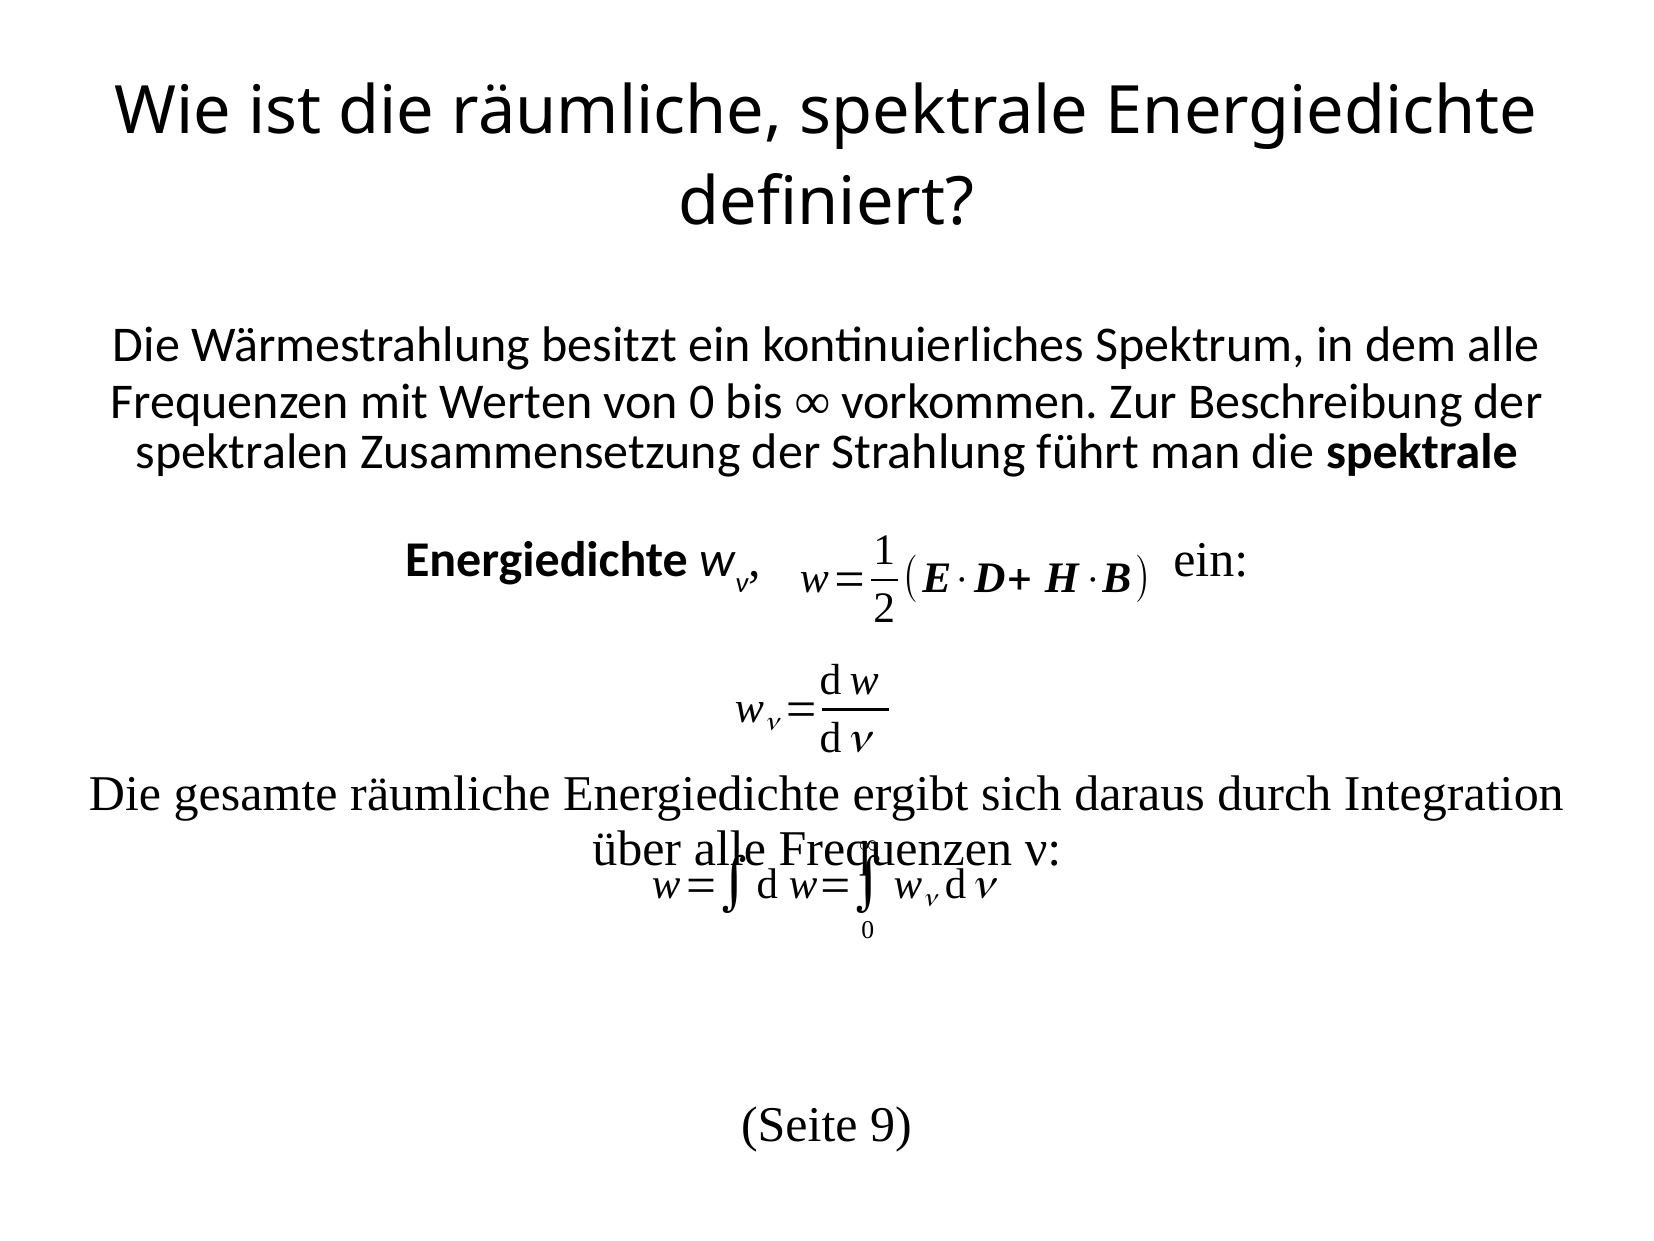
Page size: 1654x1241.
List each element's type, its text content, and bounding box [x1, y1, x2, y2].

chart [723, 656, 902, 763]
chart [788, 526, 1160, 633]
title Wie ist die räumliche, spektrale Energiedichte definiert? [82, 49, 1571, 257]
subtitle Die Wärmestrahlung besitzt ein kontinuierliches Spektrum, in dem alle Frequenzen mit Werten von 0 bis ∞ vorkommen. Zur Beschreibung der spektralen Zusammensetzung der Strahlung führt man die spektrale Energiedichte wν, ein: Die gesamte räumliche Energiedichte ergibt sich daraus durch Integration über alle Frequenzen ν: (Seite 9) [82, 299, 1571, 1178]
chart [641, 839, 1010, 946]
